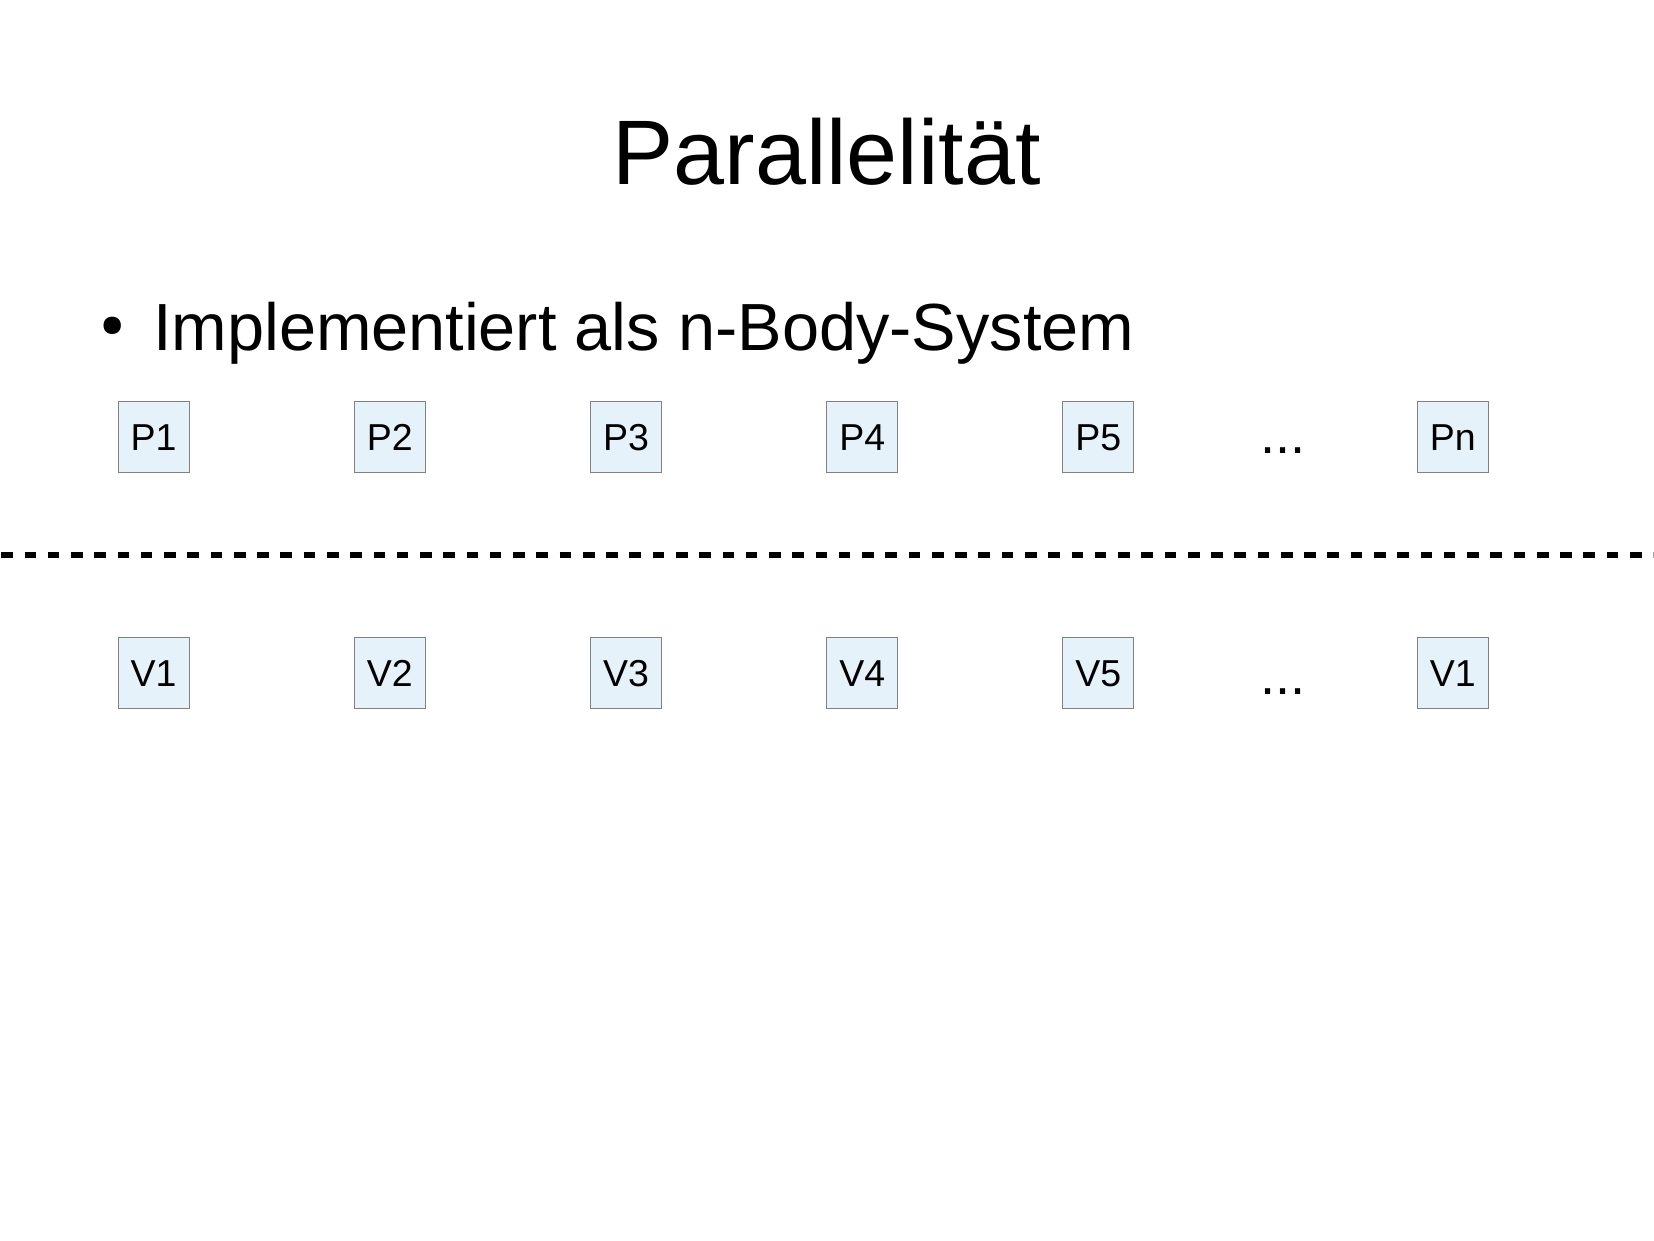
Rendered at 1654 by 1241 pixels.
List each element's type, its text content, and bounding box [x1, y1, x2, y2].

text_box V2 [354, 637, 426, 709]
text_box Pn [1417, 401, 1489, 473]
text_box V4 [826, 637, 898, 709]
text_box V5 [1062, 637, 1134, 709]
text_box P3 [590, 401, 662, 473]
text_box V1 [118, 637, 190, 709]
list Implementiert als n-Body-System [82, 290, 1538, 1010]
text_box V1 [1417, 637, 1489, 709]
text_box ... [1246, 397, 1329, 473]
text_box V3 [590, 637, 662, 709]
text_box P4 [826, 401, 898, 473]
text_box P5 [1062, 401, 1134, 473]
text_box P1 [118, 401, 190, 473]
text_box ... [1246, 637, 1329, 714]
text_box P2 [354, 401, 426, 473]
title Parallelität [82, 49, 1571, 257]
